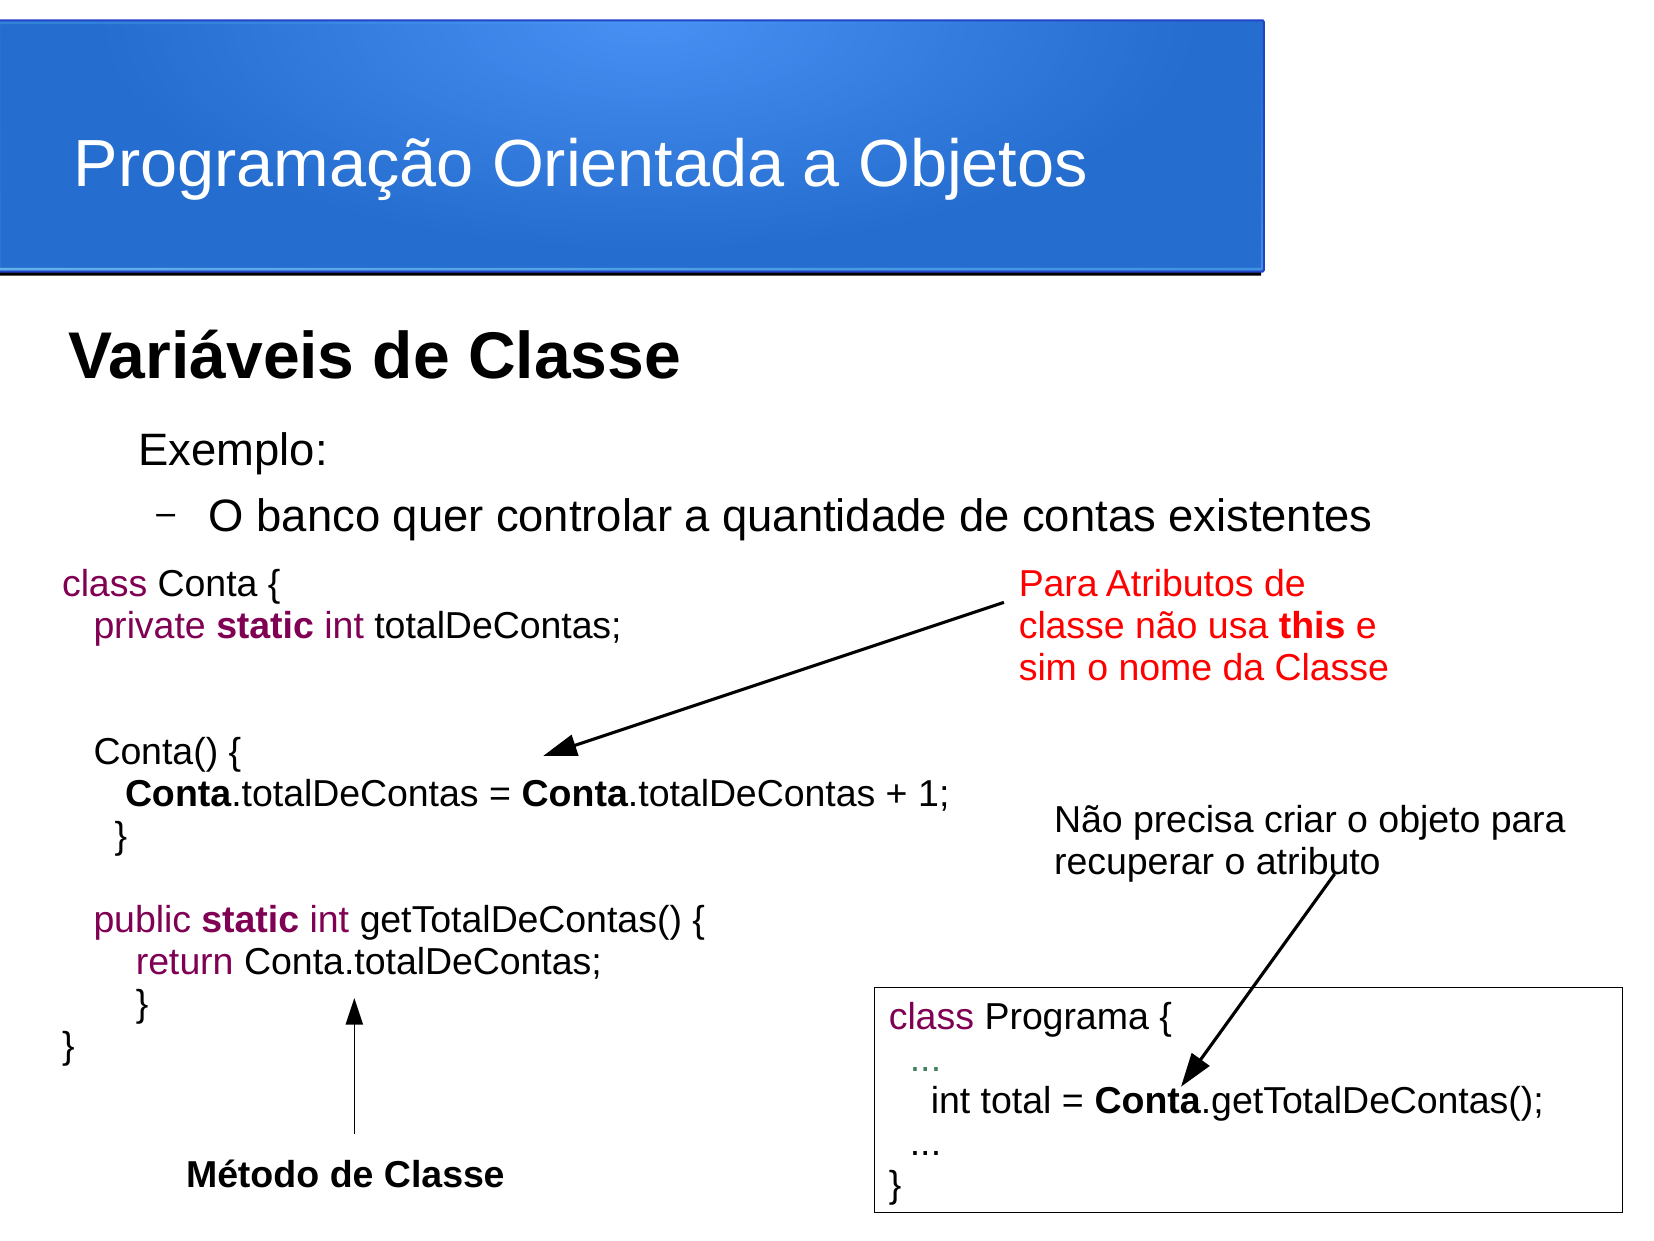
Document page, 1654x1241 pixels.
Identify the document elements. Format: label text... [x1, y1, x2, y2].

text_box class Conta { private static int totalDeContas; Conta() { Conta.totalDeContas = Conta.totalDeContas + 1; } public static int getTotalDeContas() { return Conta.totalDeContas; } } [47, 555, 1004, 1074]
text_box Para Atributos de classe não usa this e sim o nome da Classe [1003, 555, 1430, 698]
text_box Programação Orientada a Objetos [73, 125, 1123, 201]
text_box Método de Classe [171, 1145, 520, 1204]
text_box class Programa { ... int total = Conta.getTotalDeContas(); ... } [874, 987, 1623, 1213]
text_box Não precisa criar o objeto para recuperar o atributo [1039, 791, 1593, 891]
list Variáveis de Classe Exemplo: O banco quer controlar a quantidade de contas existentes [68, 318, 1524, 544]
